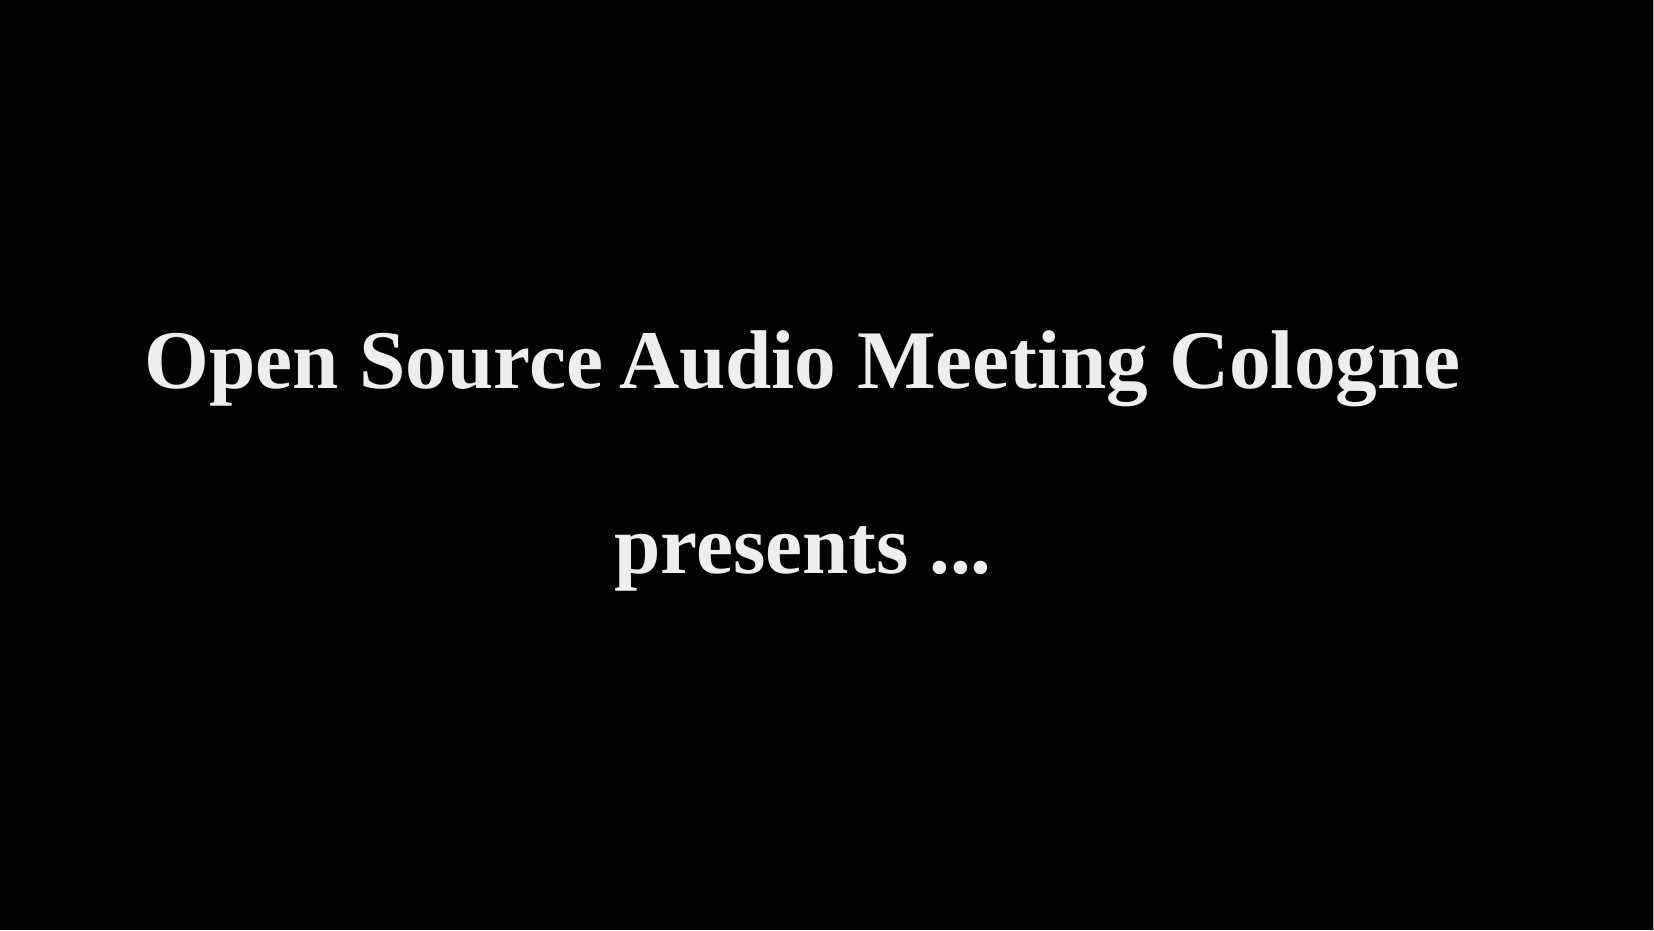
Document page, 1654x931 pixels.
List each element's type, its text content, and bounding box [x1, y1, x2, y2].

text_box Open Source Audio Meeting Cologne presents ... [70, 307, 1536, 691]
